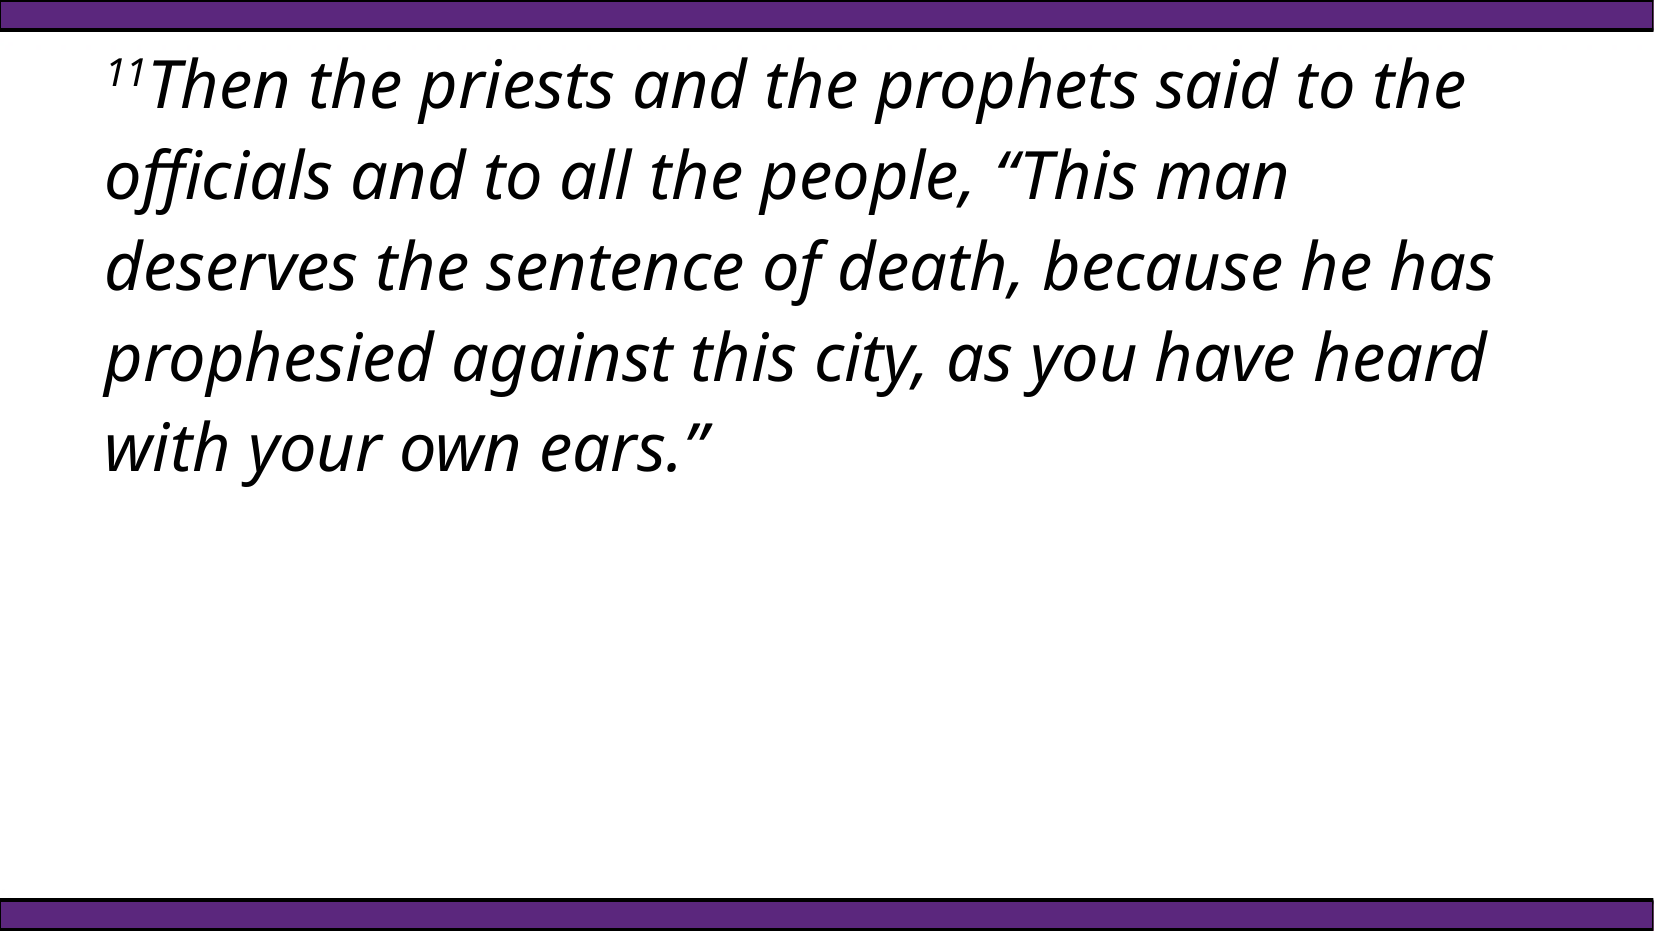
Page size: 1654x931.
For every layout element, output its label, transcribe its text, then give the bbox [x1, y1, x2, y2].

text_box [0, 0, 1654, 31]
picture [0, 31, 1654, 900]
text_box [0, 900, 1654, 931]
text_box 11Then the priests and the prophets said to the officials and to all the people, “This man deserves the sentence of death, because he has prophesied against this city, as you have heard with your own ears.” [90, 30, 1576, 489]
